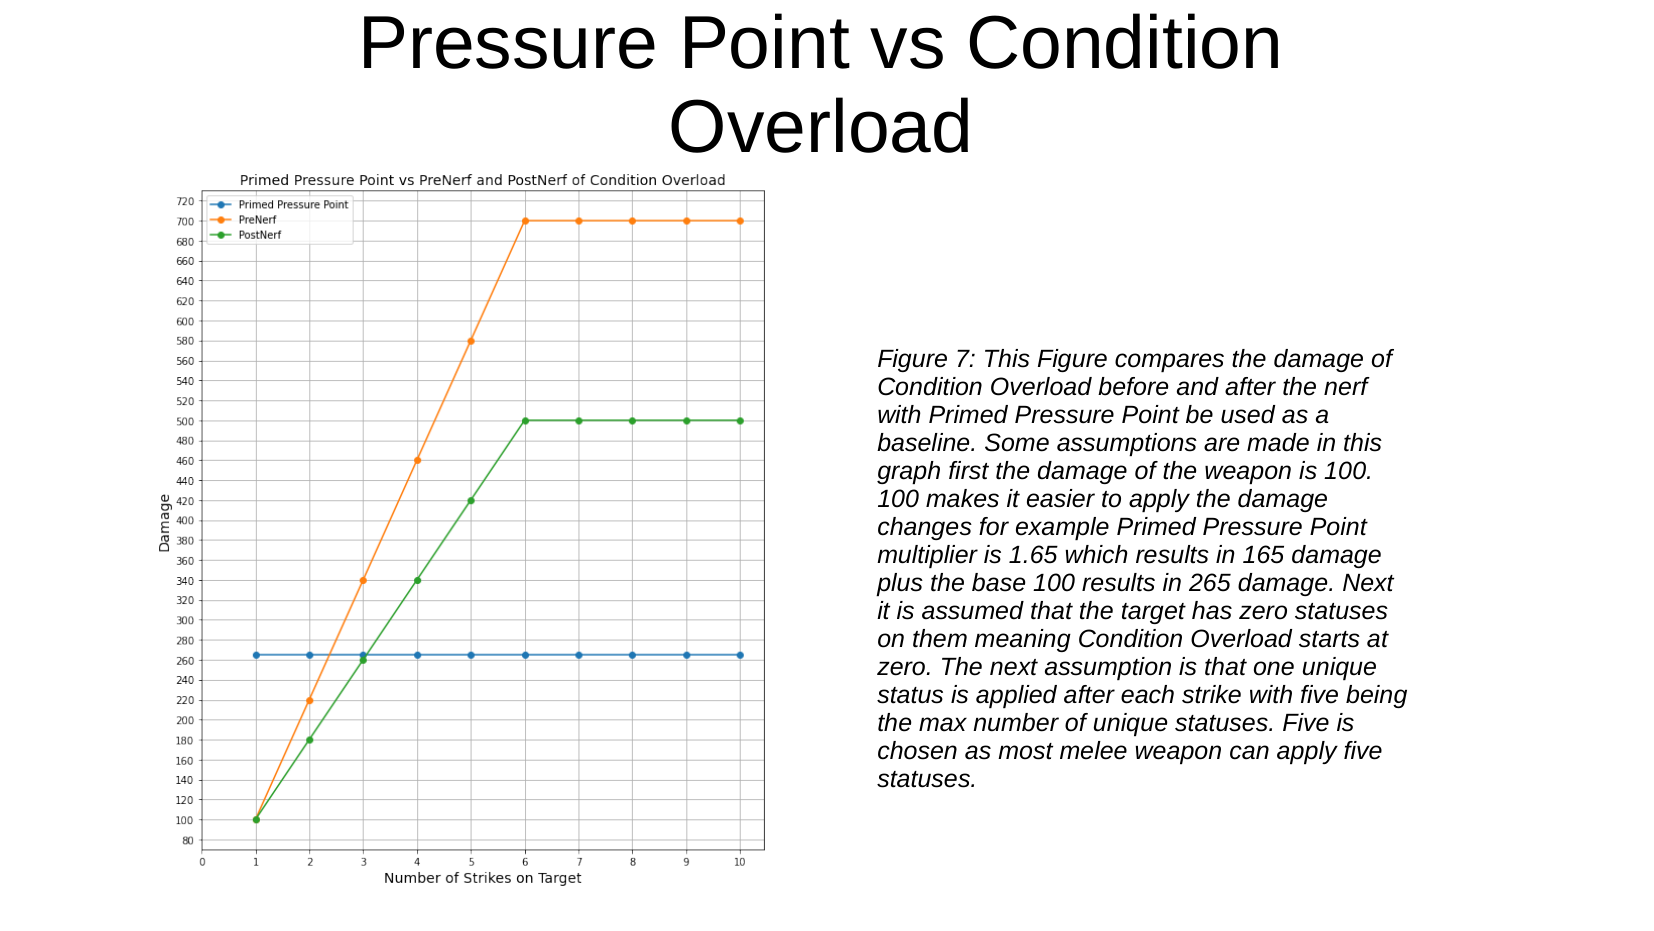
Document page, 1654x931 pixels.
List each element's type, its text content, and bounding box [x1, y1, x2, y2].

title Pressure Point vs Condition Overload [262, 0, 1380, 169]
text_box Figure 7: This Figure compares the damage of Condition Overload before and after the nerf with Primed Pressure Point be used as a baseline. Some assumptions are made in this graph first the damage of the weapon is 100. 100 makes it easier to apply the damage changes for example Primed Pressure Point multiplier is 1.65 which results in 165 damage plus the base 100 results in 265 damage. Next it is assumed that the target has zero statuses on them meaning Condition Overload starts at zero. The next assumption is that one unique status is applied after each strike with five being the max number of unique statuses. Five is chosen as most melee weapon can apply five statuses. [862, 337, 1426, 801]
picture [150, 167, 771, 892]
